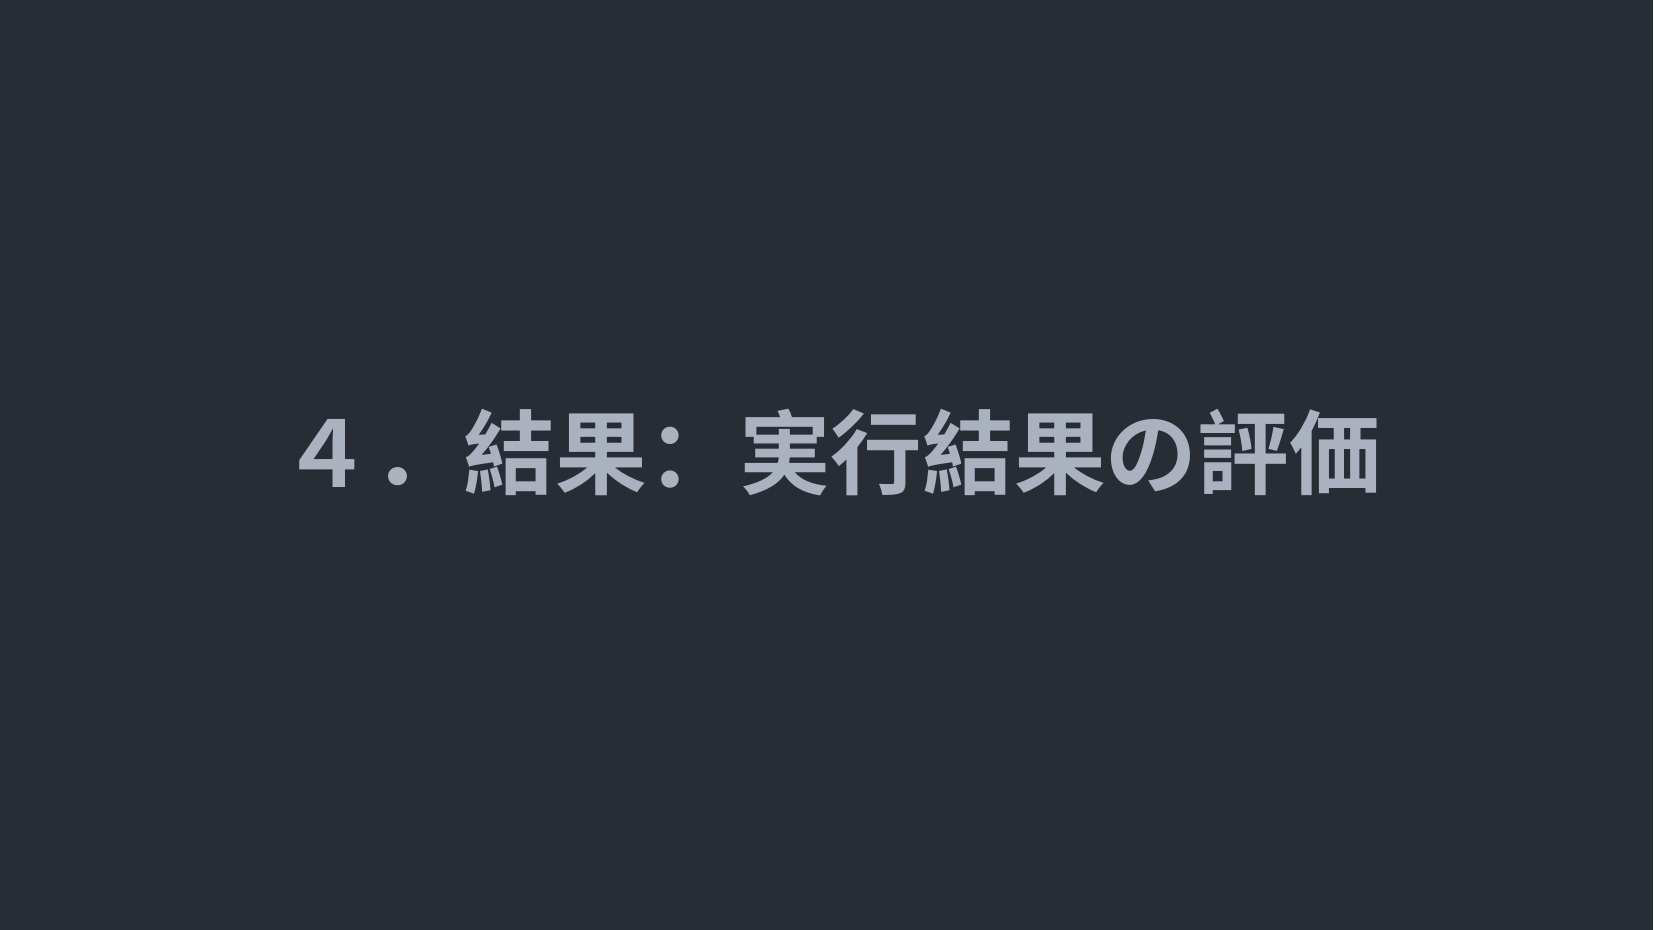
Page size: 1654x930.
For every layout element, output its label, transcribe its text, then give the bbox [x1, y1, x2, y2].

title ４．結果：実行結果の評価 [87, 369, 1576, 526]
